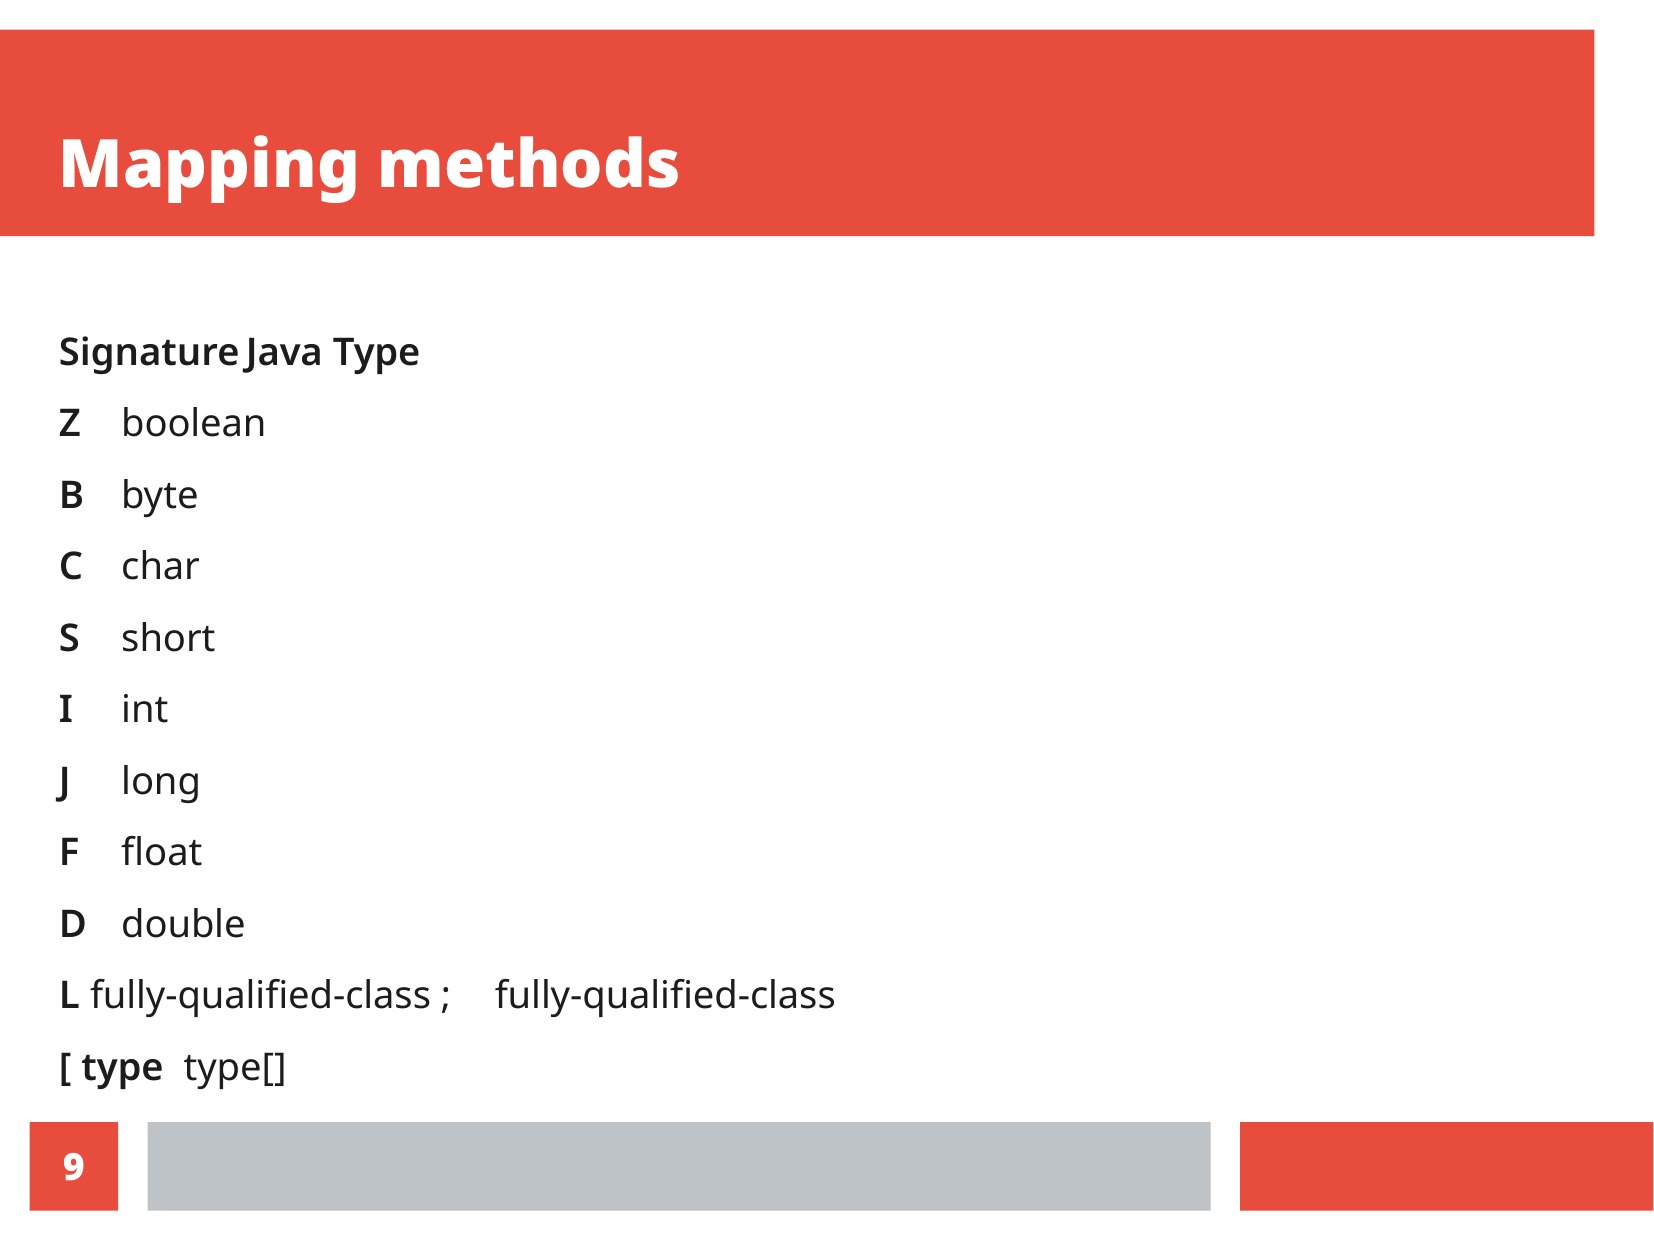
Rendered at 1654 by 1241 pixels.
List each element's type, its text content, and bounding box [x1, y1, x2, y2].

title Mapping methods [59, 59, 1595, 207]
list Signature Java Type Z boolean B byte C char S short I int J long F float D double L fully-qualified-class ; fully-qualified-class [ type type[] [59, 324, 1565, 1093]
